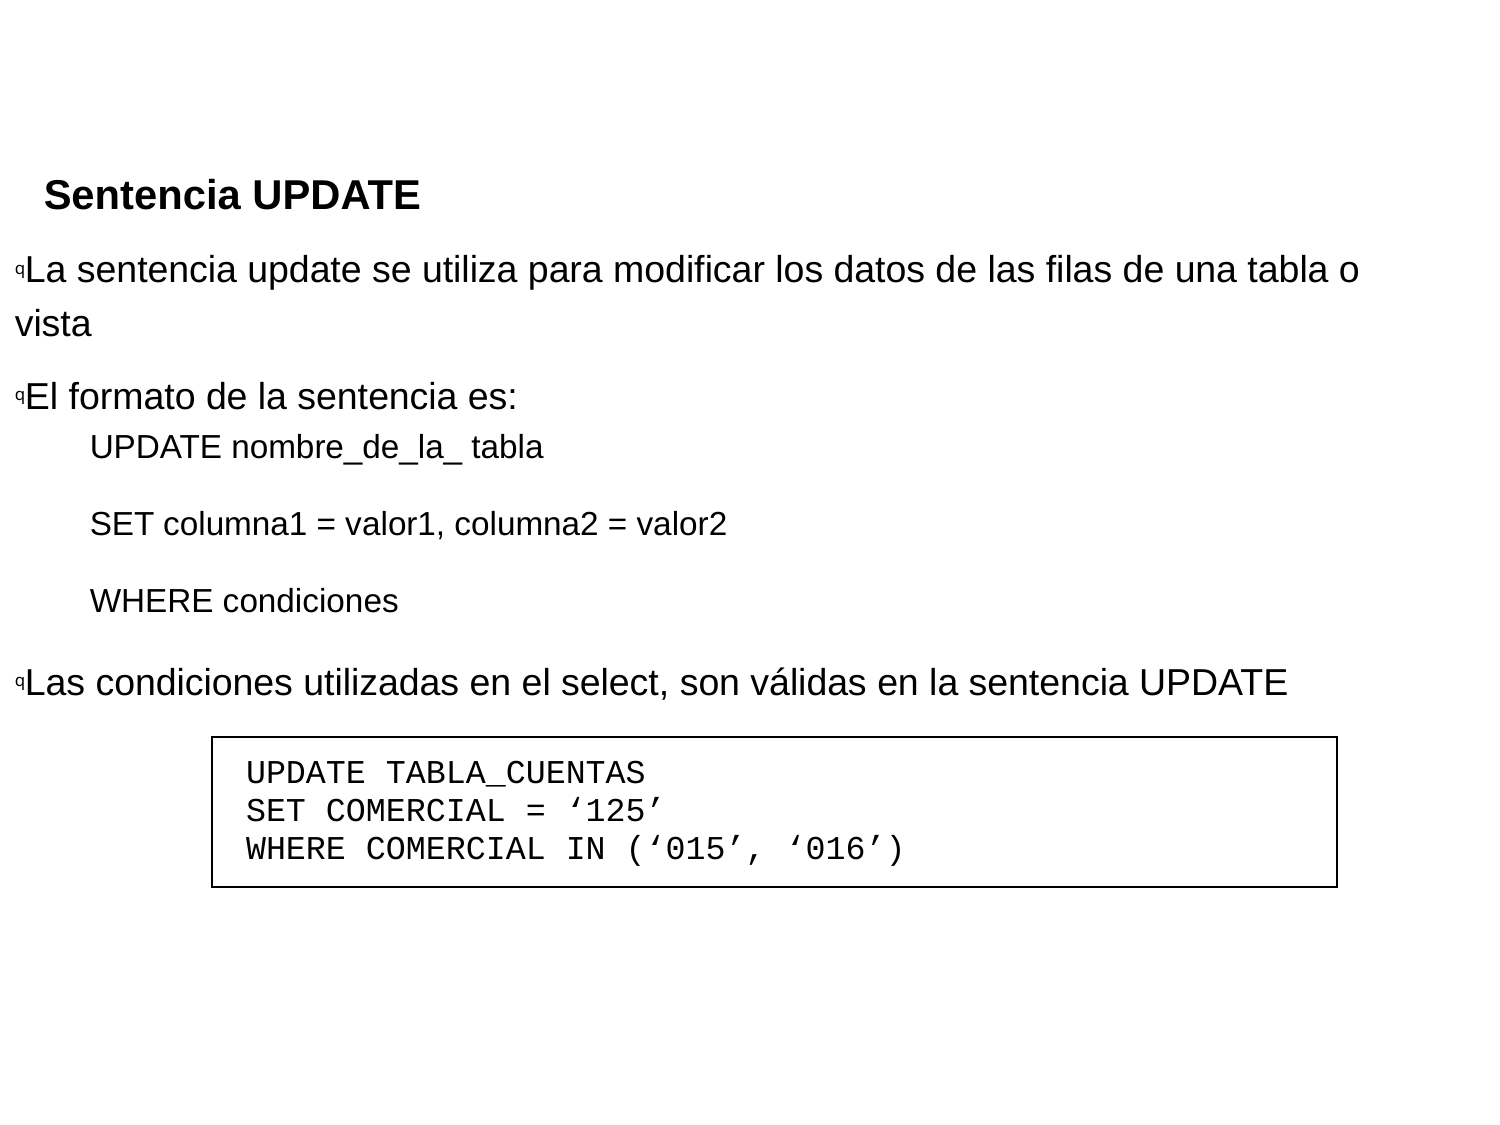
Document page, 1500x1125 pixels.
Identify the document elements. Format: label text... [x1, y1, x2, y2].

text_box UPDATE TABLA_CUENTAS SET COMERCIAL = ‘125’ WHERE COMERCIAL IN (‘015’, ‘016’) [212, 737, 1338, 888]
list Sentencia UPDATE La sentencia update se utiliza para modificar los datos de las filas de una tabla o vista El formato de la sentencia es: UPDATE nombre_de_la_ tabla SET columna1 = valor1, columna2 = valor2 WHERE condiciones Las condiciones utilizadas en el select, son válidas en la sentencia UPDATE [0, 149, 1401, 938]
